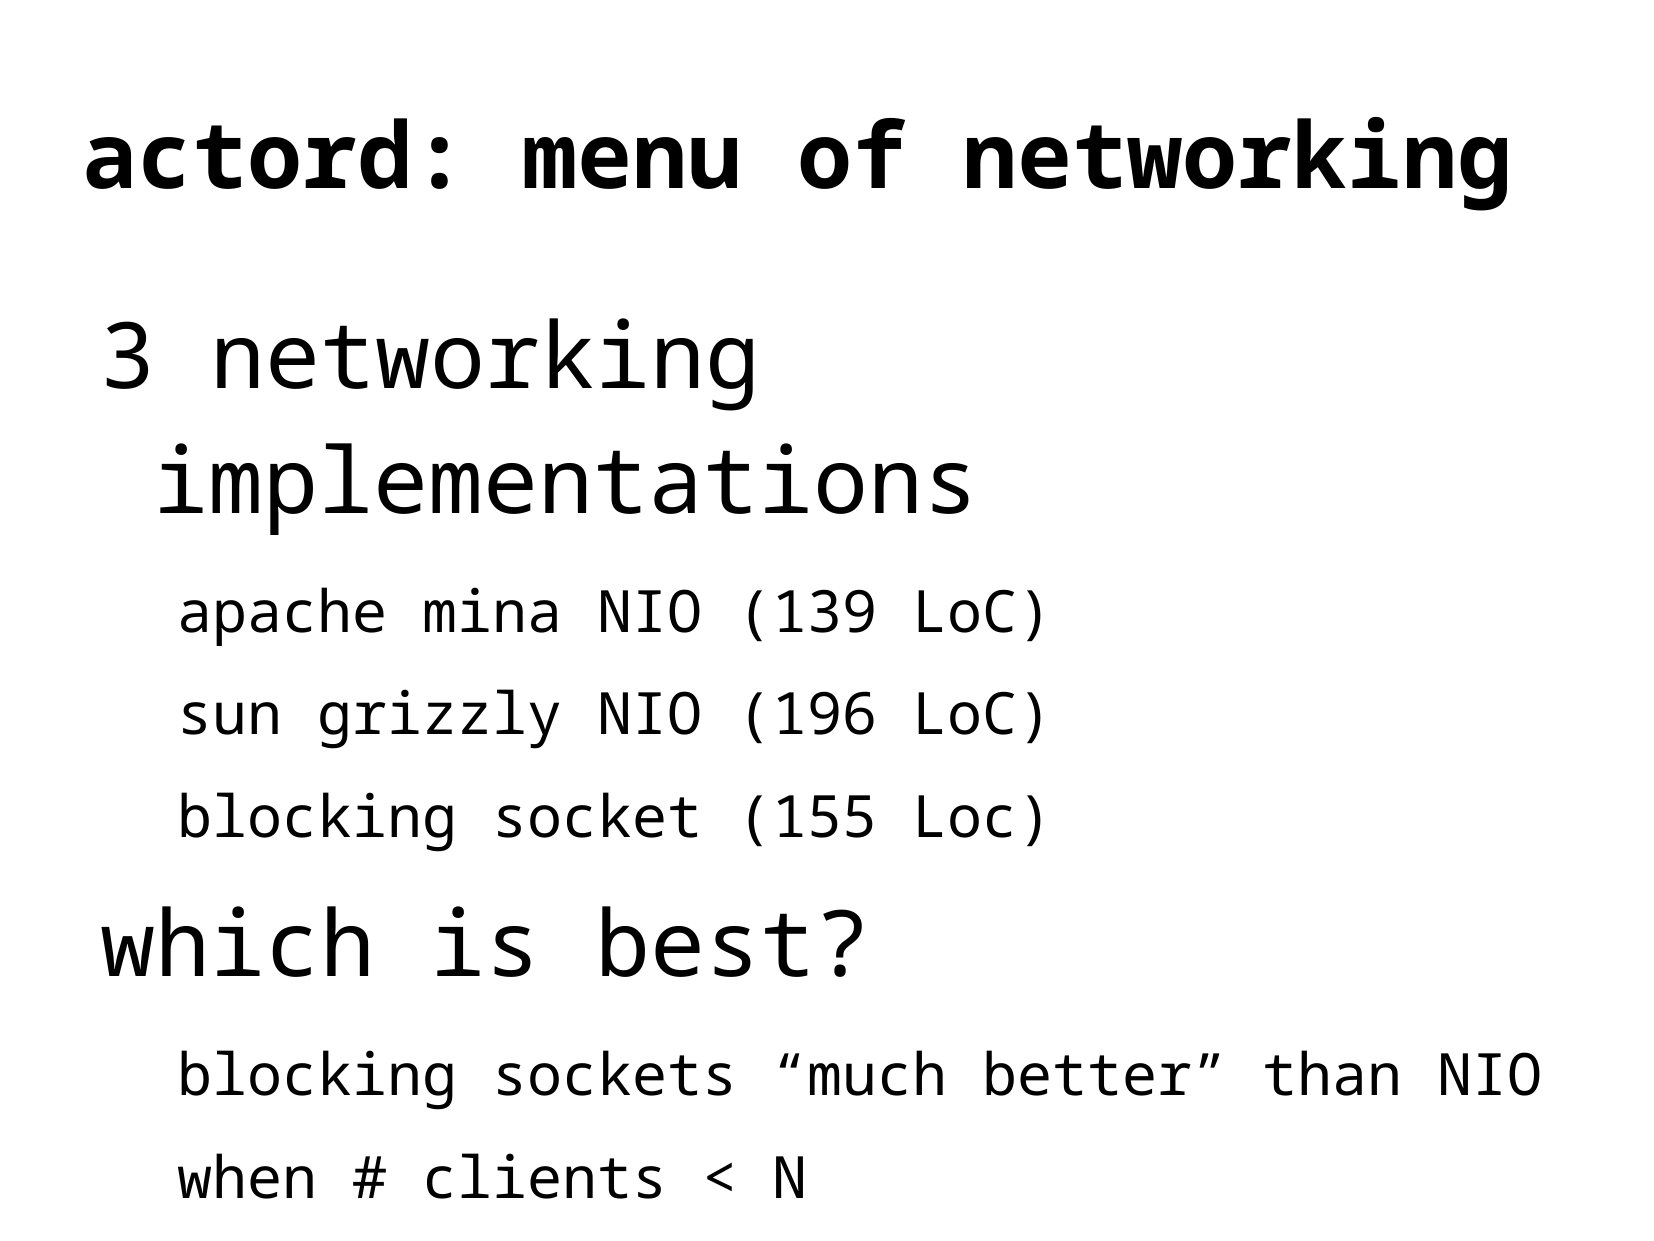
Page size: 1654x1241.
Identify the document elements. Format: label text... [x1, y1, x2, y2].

list 3 networking implementations apache mina NIO (139 LoC) sun grizzly NIO (196 LoC) blocking socket (155 Loc) which is best? blocking sockets “much better” than NIO when # clients < N [82, 290, 1571, 1172]
title actord: menu of networking [82, 49, 1571, 257]
